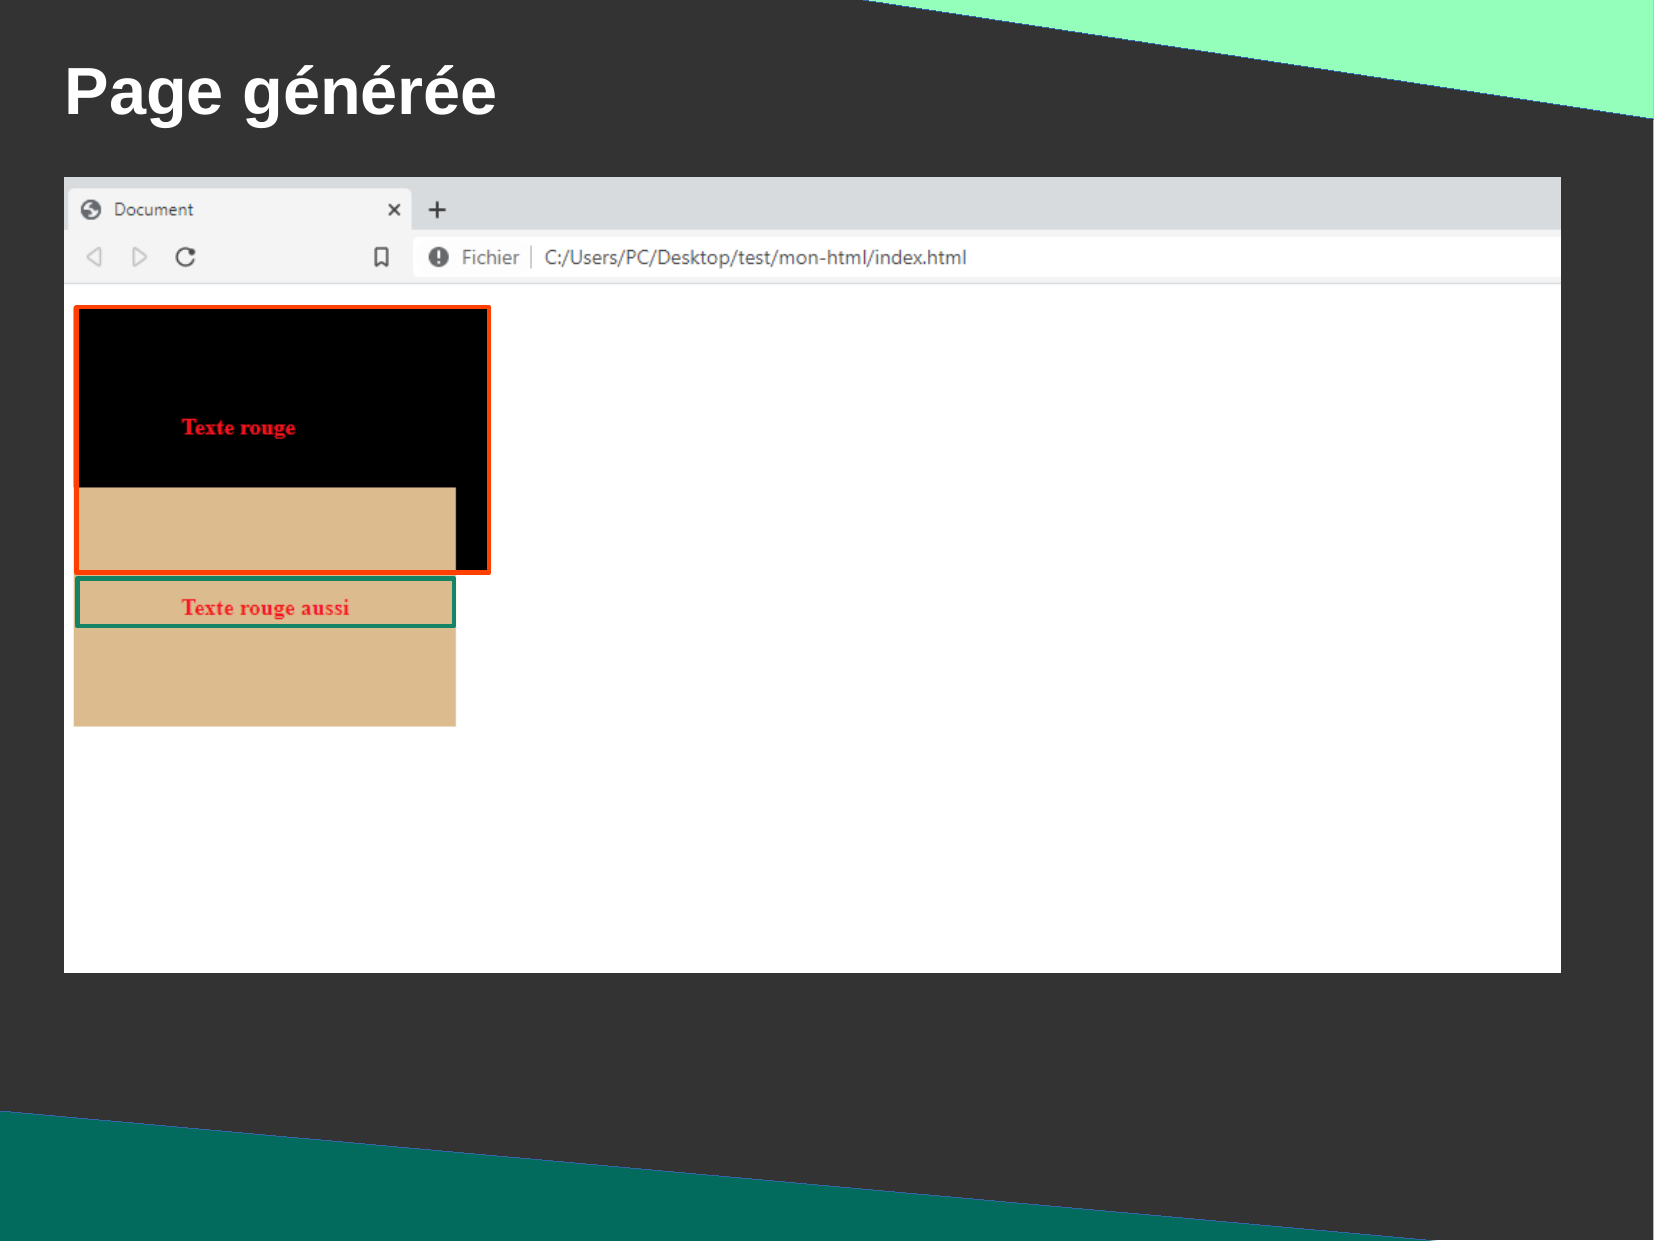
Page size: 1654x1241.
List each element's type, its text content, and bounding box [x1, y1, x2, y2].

text_box [863, 0, 1654, 120]
title Page générée [64, 54, 1553, 157]
picture [64, 177, 1561, 973]
